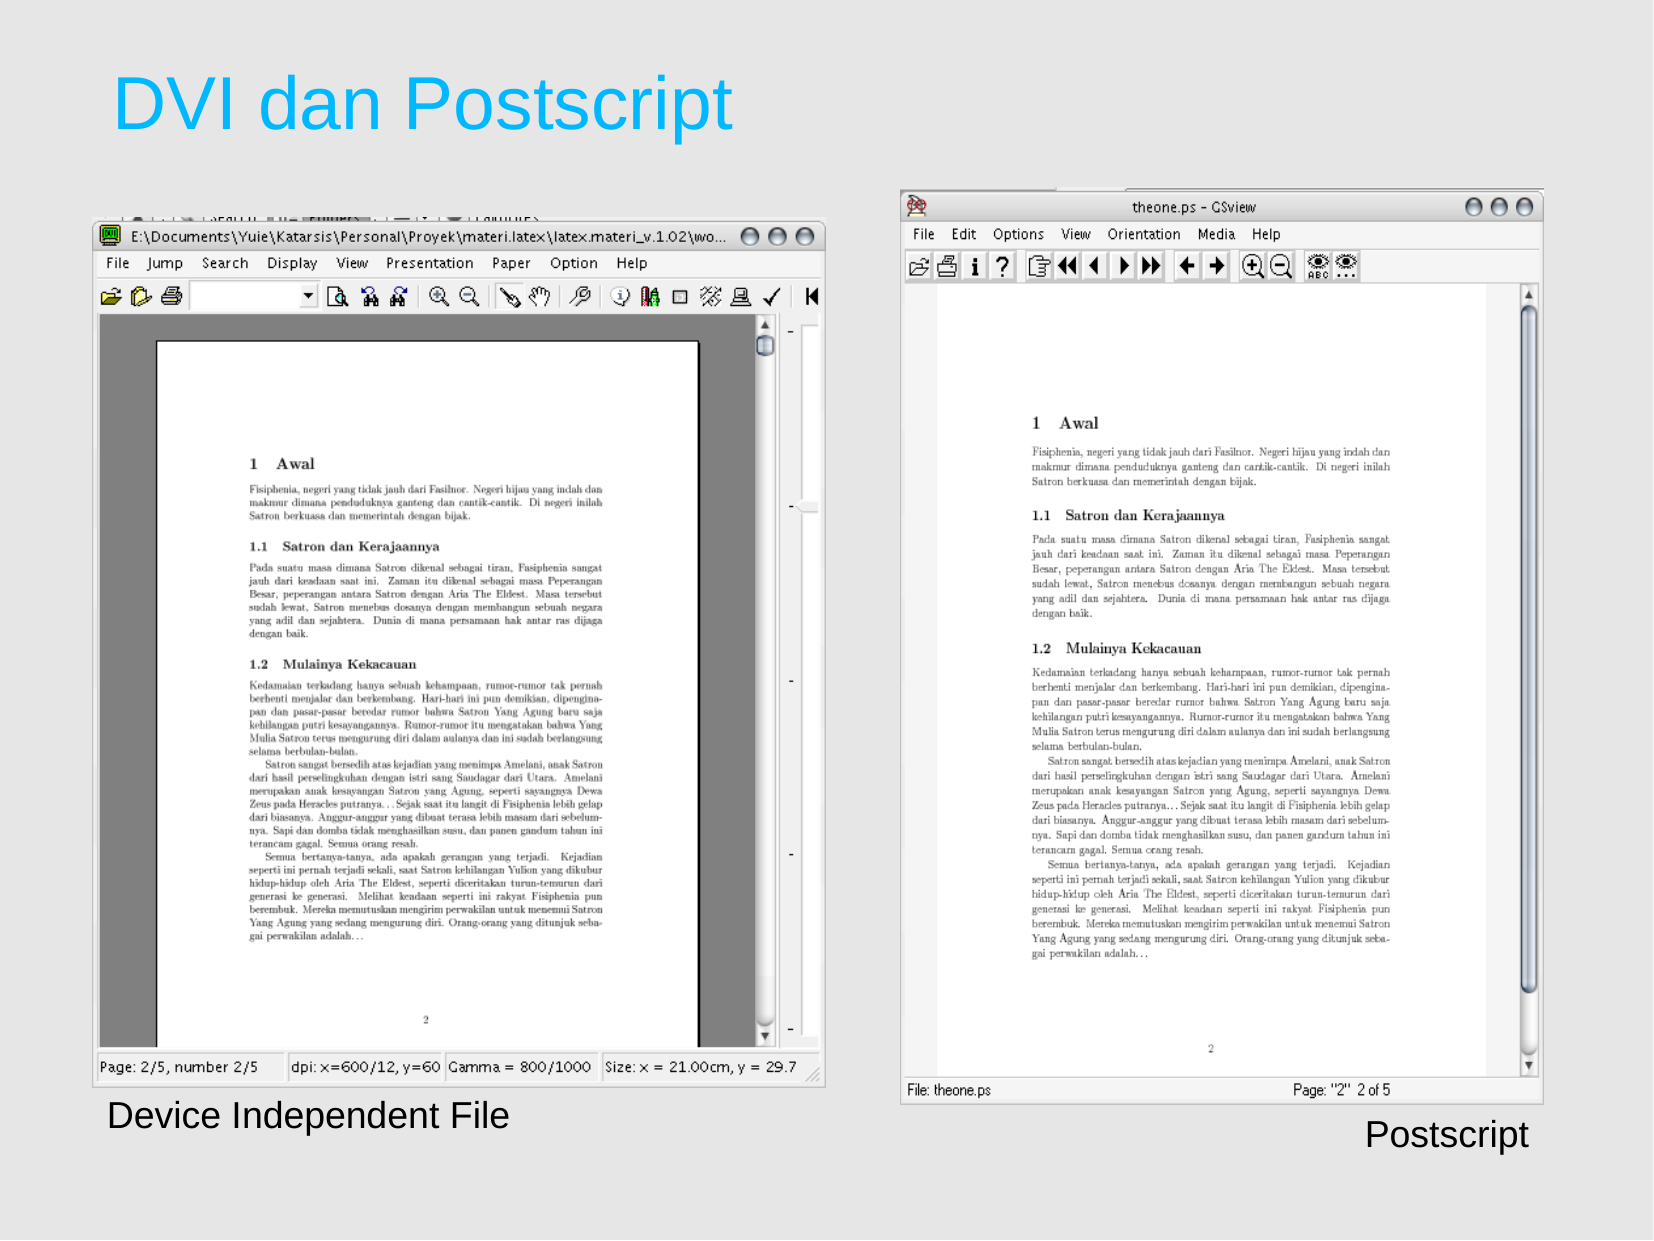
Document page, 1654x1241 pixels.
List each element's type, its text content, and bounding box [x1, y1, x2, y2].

text_box Postscript [1350, 1105, 1545, 1163]
title DVI dan Postscript [112, 56, 1571, 151]
picture [92, 217, 826, 1088]
text_box Device Independent File [92, 1087, 526, 1145]
picture [900, 187, 1544, 1105]
